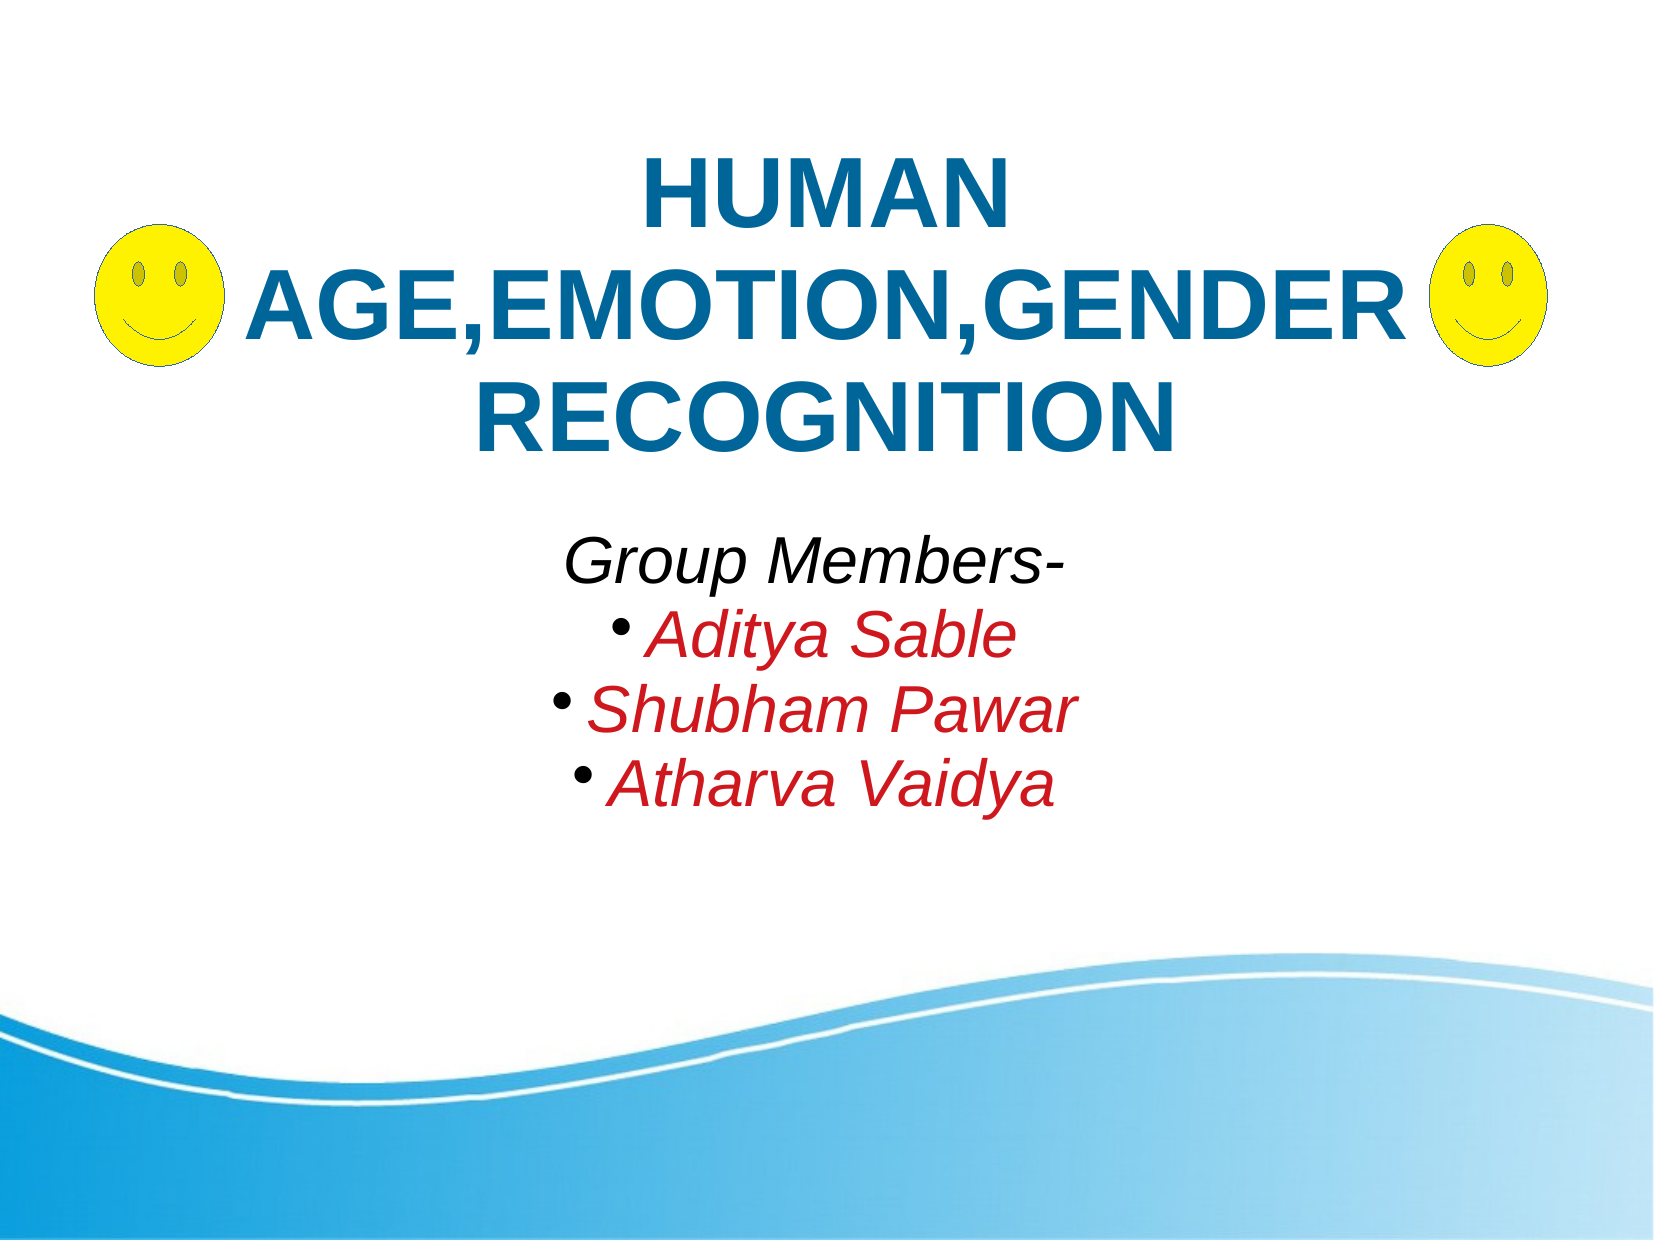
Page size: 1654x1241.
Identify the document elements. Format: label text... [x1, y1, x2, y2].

text_box [1429, 224, 1548, 367]
title HUMAN AGE,EMOTION,GENDER RECOGNITION [82, 137, 1571, 473]
picture [0, 952, 1654, 1240]
text_box [94, 224, 225, 367]
subtitle Group Members- Aditya Sable Shubham Pawar Atharva Vaidya [70, 519, 1560, 899]
